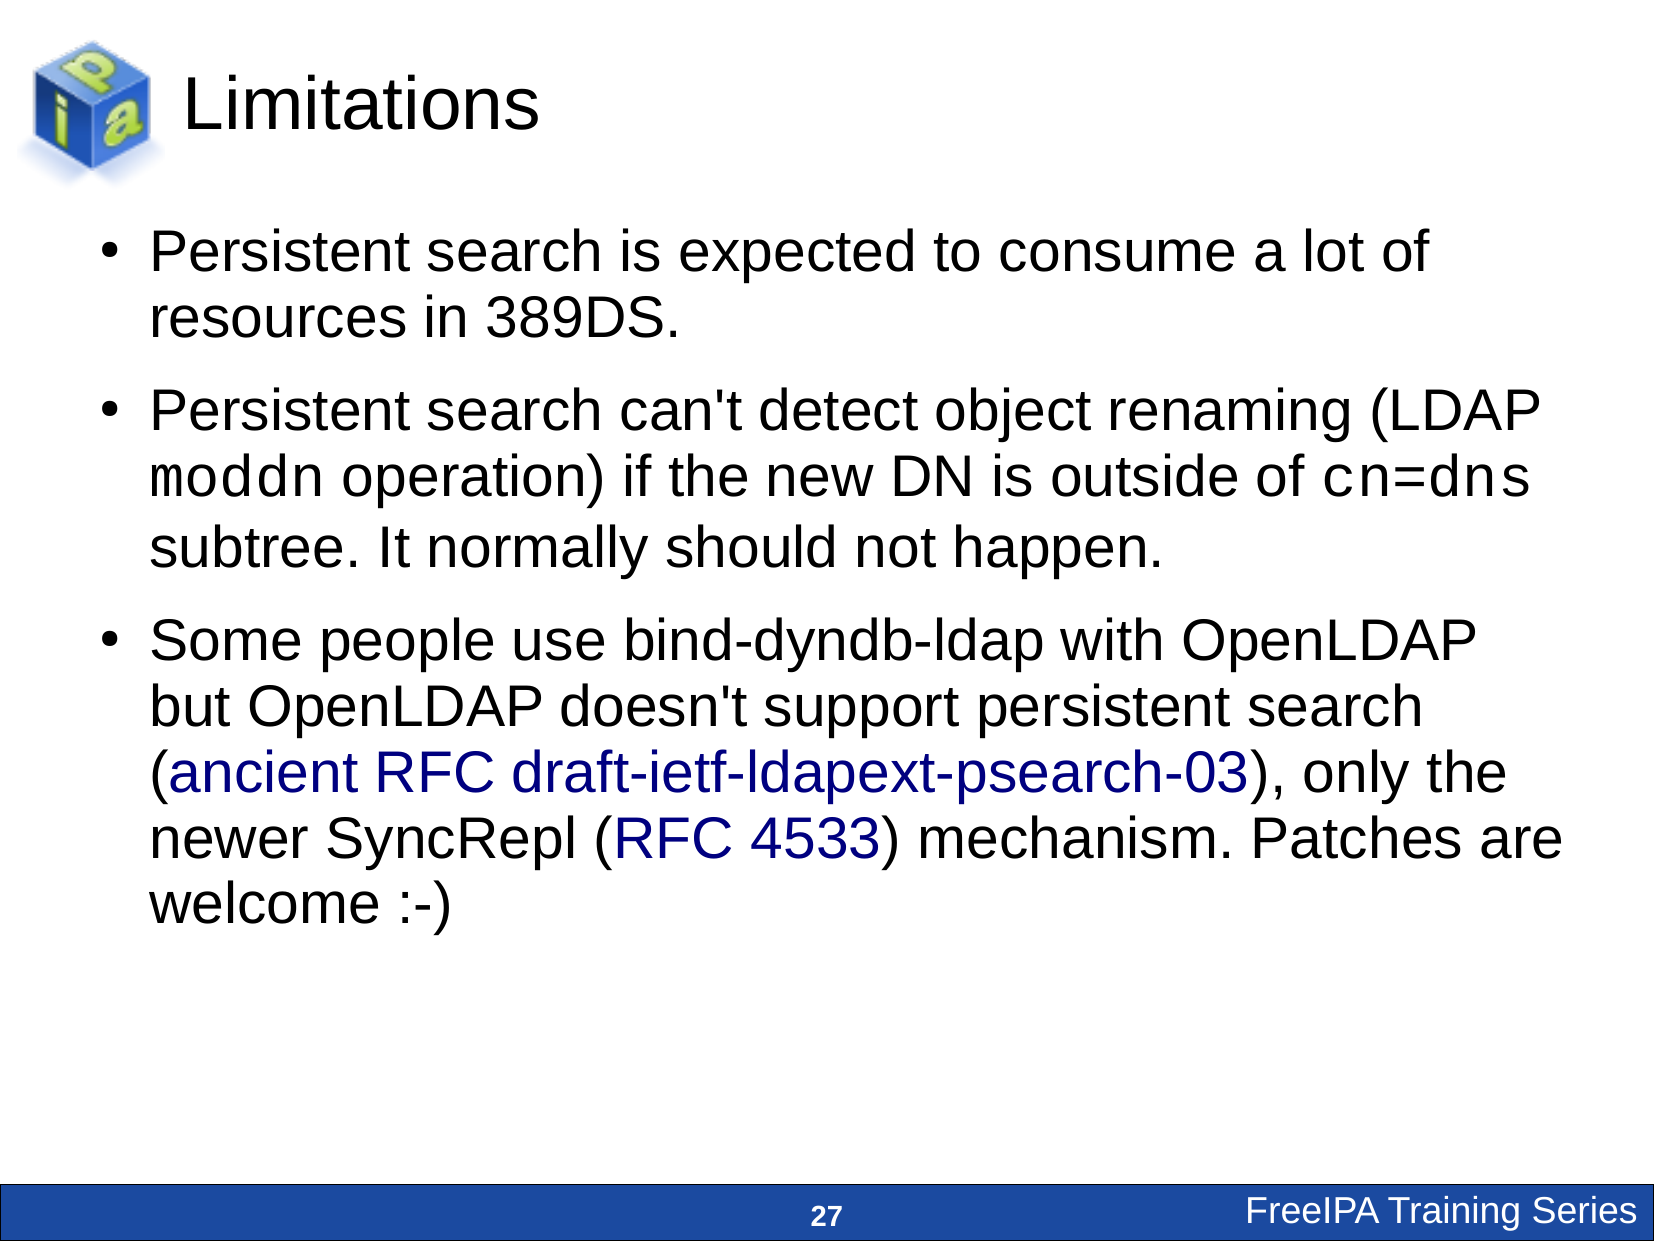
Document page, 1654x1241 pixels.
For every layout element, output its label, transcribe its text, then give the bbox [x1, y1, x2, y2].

picture [17, 34, 165, 193]
list Persistent search is expected to consume a lot of resources in 389DS. Persistent search can't detect object renaming (LDAP moddn operation) if the new DN is outside of cn=dns subtree. It normally should not happen. Some people use bind-dyndb-ldap with OpenLDAP but OpenLDAP doesn't support persistent search (ancient RFC draft-ietf-ldapext-psearch-03), only the newer SyncRepl (RFC 4533) mechanism. Patches are welcome :-) [82, 218, 1571, 938]
title Limitations [182, 31, 1579, 177]
